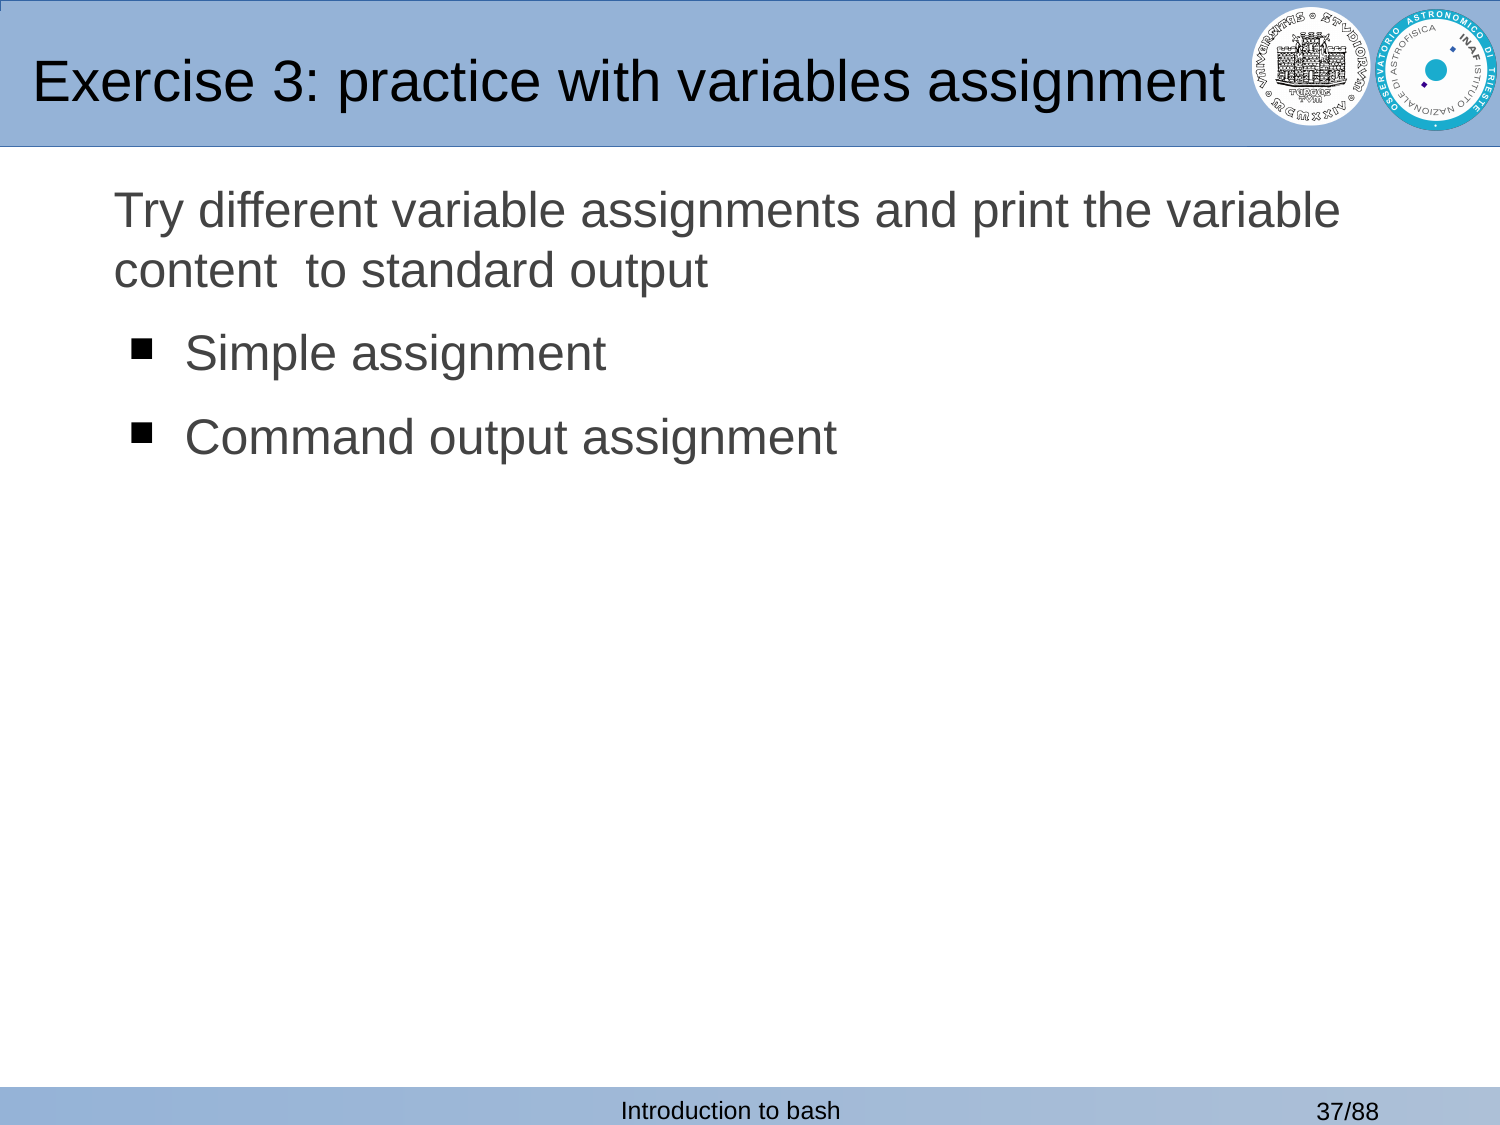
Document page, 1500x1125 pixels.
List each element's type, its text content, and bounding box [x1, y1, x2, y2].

picture [1252, 0, 1500, 156]
text_box Exercise 3: practice with variables assignment [0, 11, 1248, 147]
list Try different variable assignments and print the variable content to standard output Simple assignment Command output assignment [28, 169, 1500, 1047]
